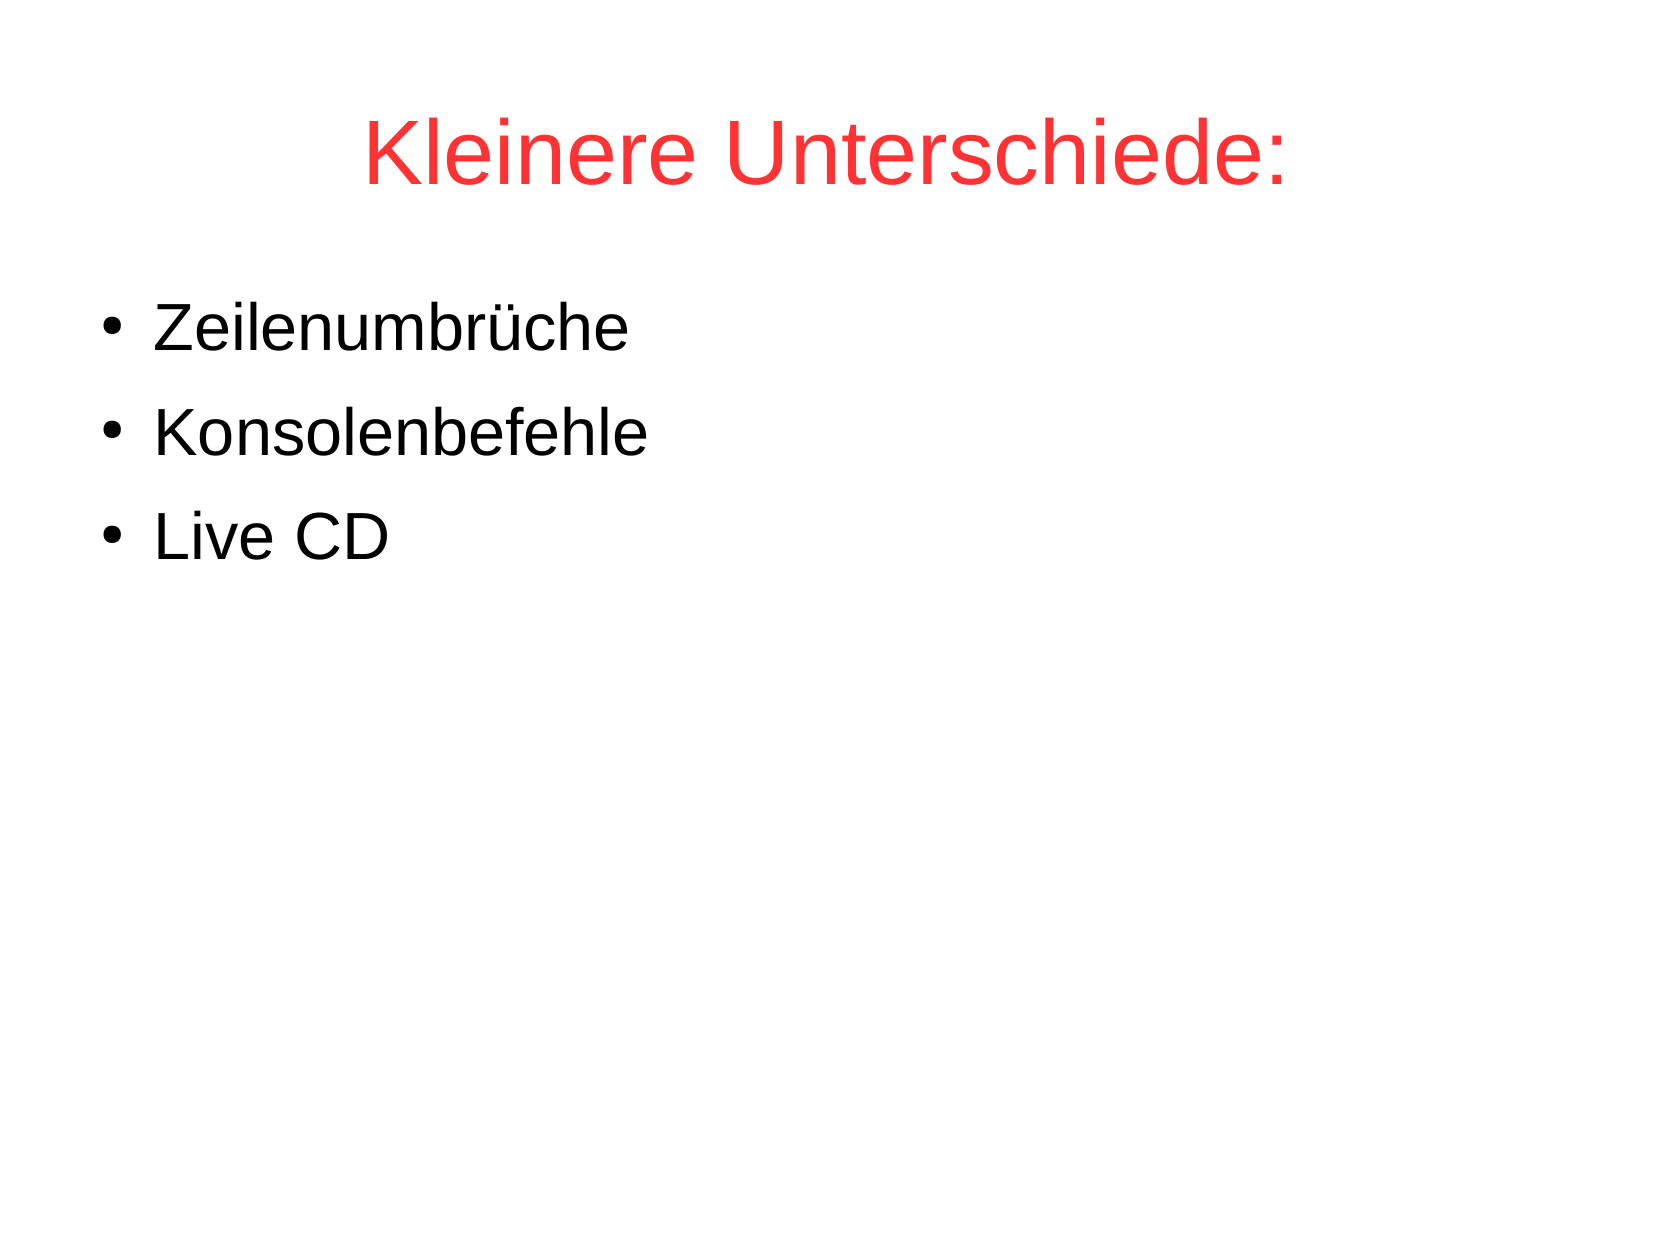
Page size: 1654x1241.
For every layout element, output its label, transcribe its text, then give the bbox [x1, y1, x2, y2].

list Zeilenumbrüche Konsolenbefehle Live CD [82, 290, 1571, 1109]
title Kleinere Unterschiede: [82, 49, 1571, 257]
